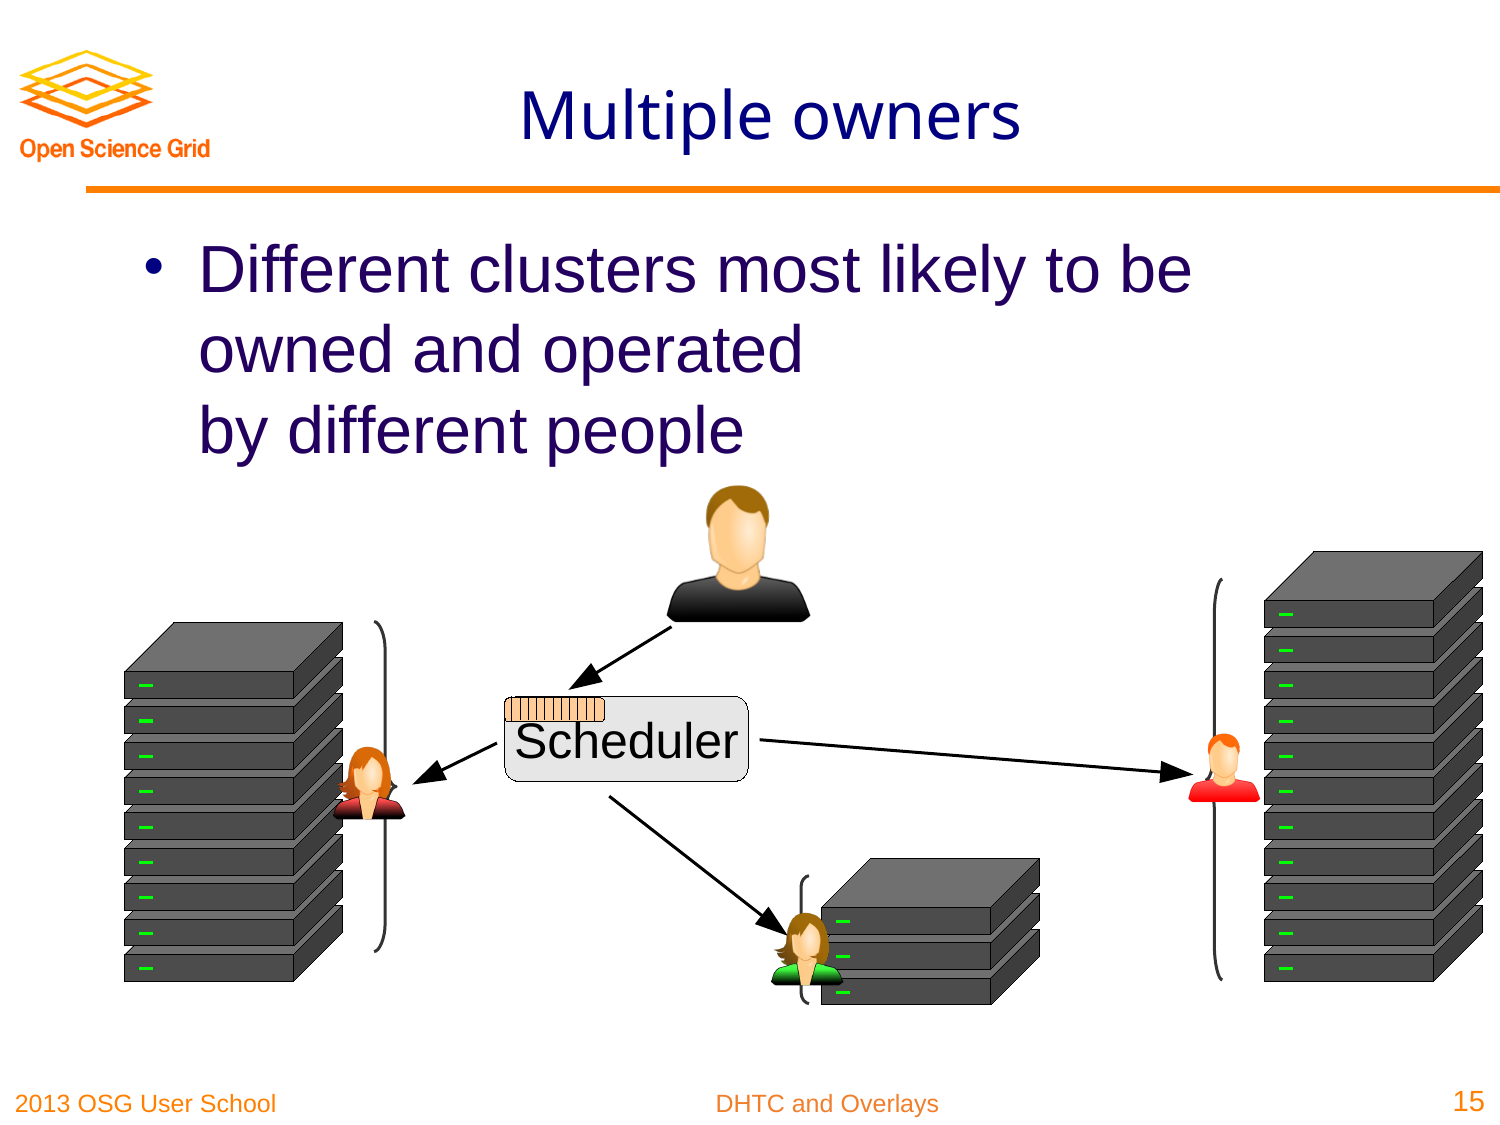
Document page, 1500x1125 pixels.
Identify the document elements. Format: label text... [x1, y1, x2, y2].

title Multiple owners [201, 18, 1342, 207]
text_box [845, 893, 1040, 970]
text_box [124, 870, 343, 946]
text_box [821, 858, 1040, 935]
text_box [124, 657, 343, 734]
text_box [124, 728, 343, 805]
text_box Scheduler [504, 696, 749, 782]
text_box [124, 622, 343, 699]
text_box [1264, 622, 1483, 699]
text_box [1264, 587, 1483, 663]
text_box [124, 834, 343, 911]
picture [331, 745, 407, 822]
text_box [1264, 728, 1483, 805]
text_box [124, 905, 343, 982]
text_box [124, 810, 343, 876]
text_box [821, 929, 1040, 1005]
text_box [1264, 693, 1483, 770]
picture [769, 911, 845, 987]
text_box [1264, 551, 1483, 628]
picture [1186, 728, 1262, 804]
list Different clusters most likely to be owned and operated by different people [127, 218, 1463, 1019]
text_box [1264, 905, 1483, 982]
text_box [1264, 870, 1483, 946]
picture [0, 27, 201, 179]
text_box [124, 693, 343, 770]
text_box [1264, 834, 1483, 911]
text_box [124, 775, 331, 840]
text_box [1264, 763, 1483, 840]
text_box [504, 697, 605, 722]
picture [663, 475, 814, 626]
text_box [1264, 657, 1483, 734]
text_box [1264, 799, 1483, 876]
text_box <number> [1431, 1050, 1500, 1125]
